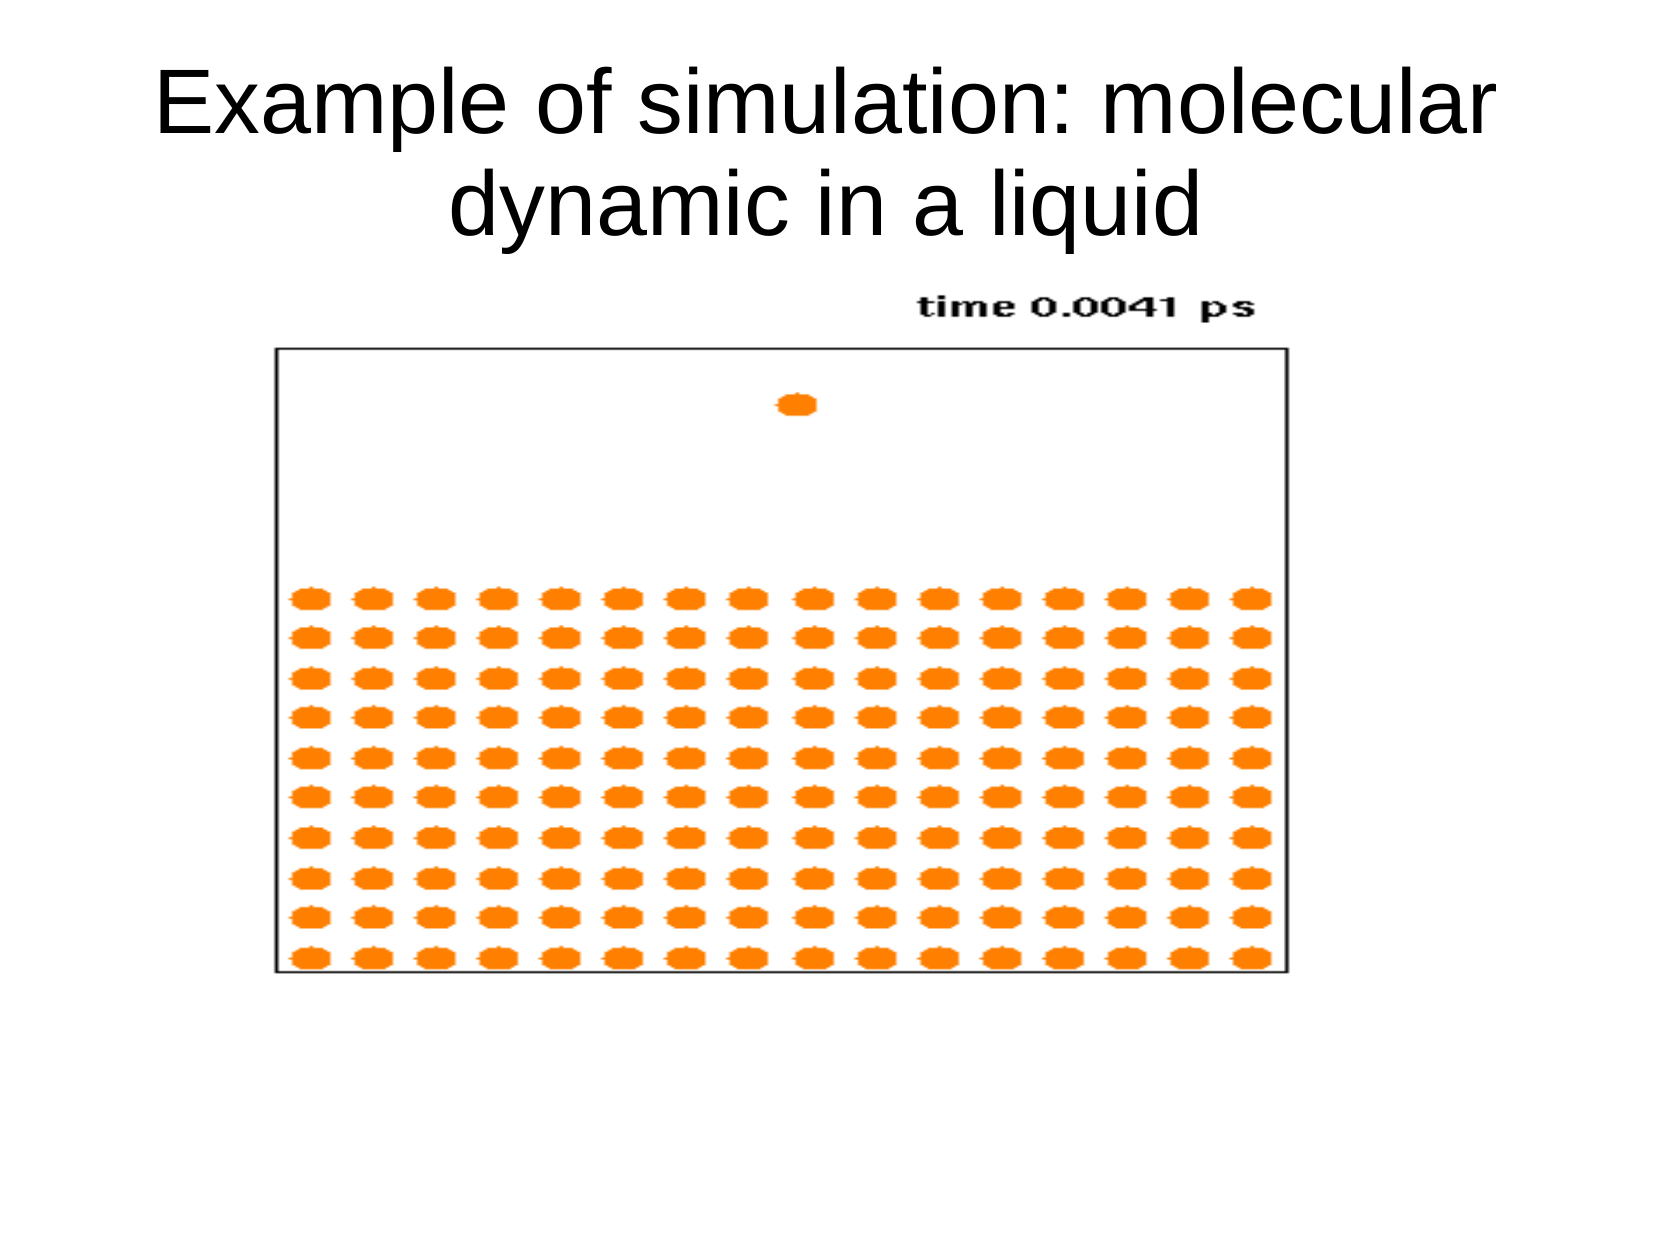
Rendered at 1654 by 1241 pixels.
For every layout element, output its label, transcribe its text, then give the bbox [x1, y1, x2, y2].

title Example of simulation: molecular dynamic in a liquid [82, 49, 1571, 257]
picture [224, 290, 1335, 1028]
